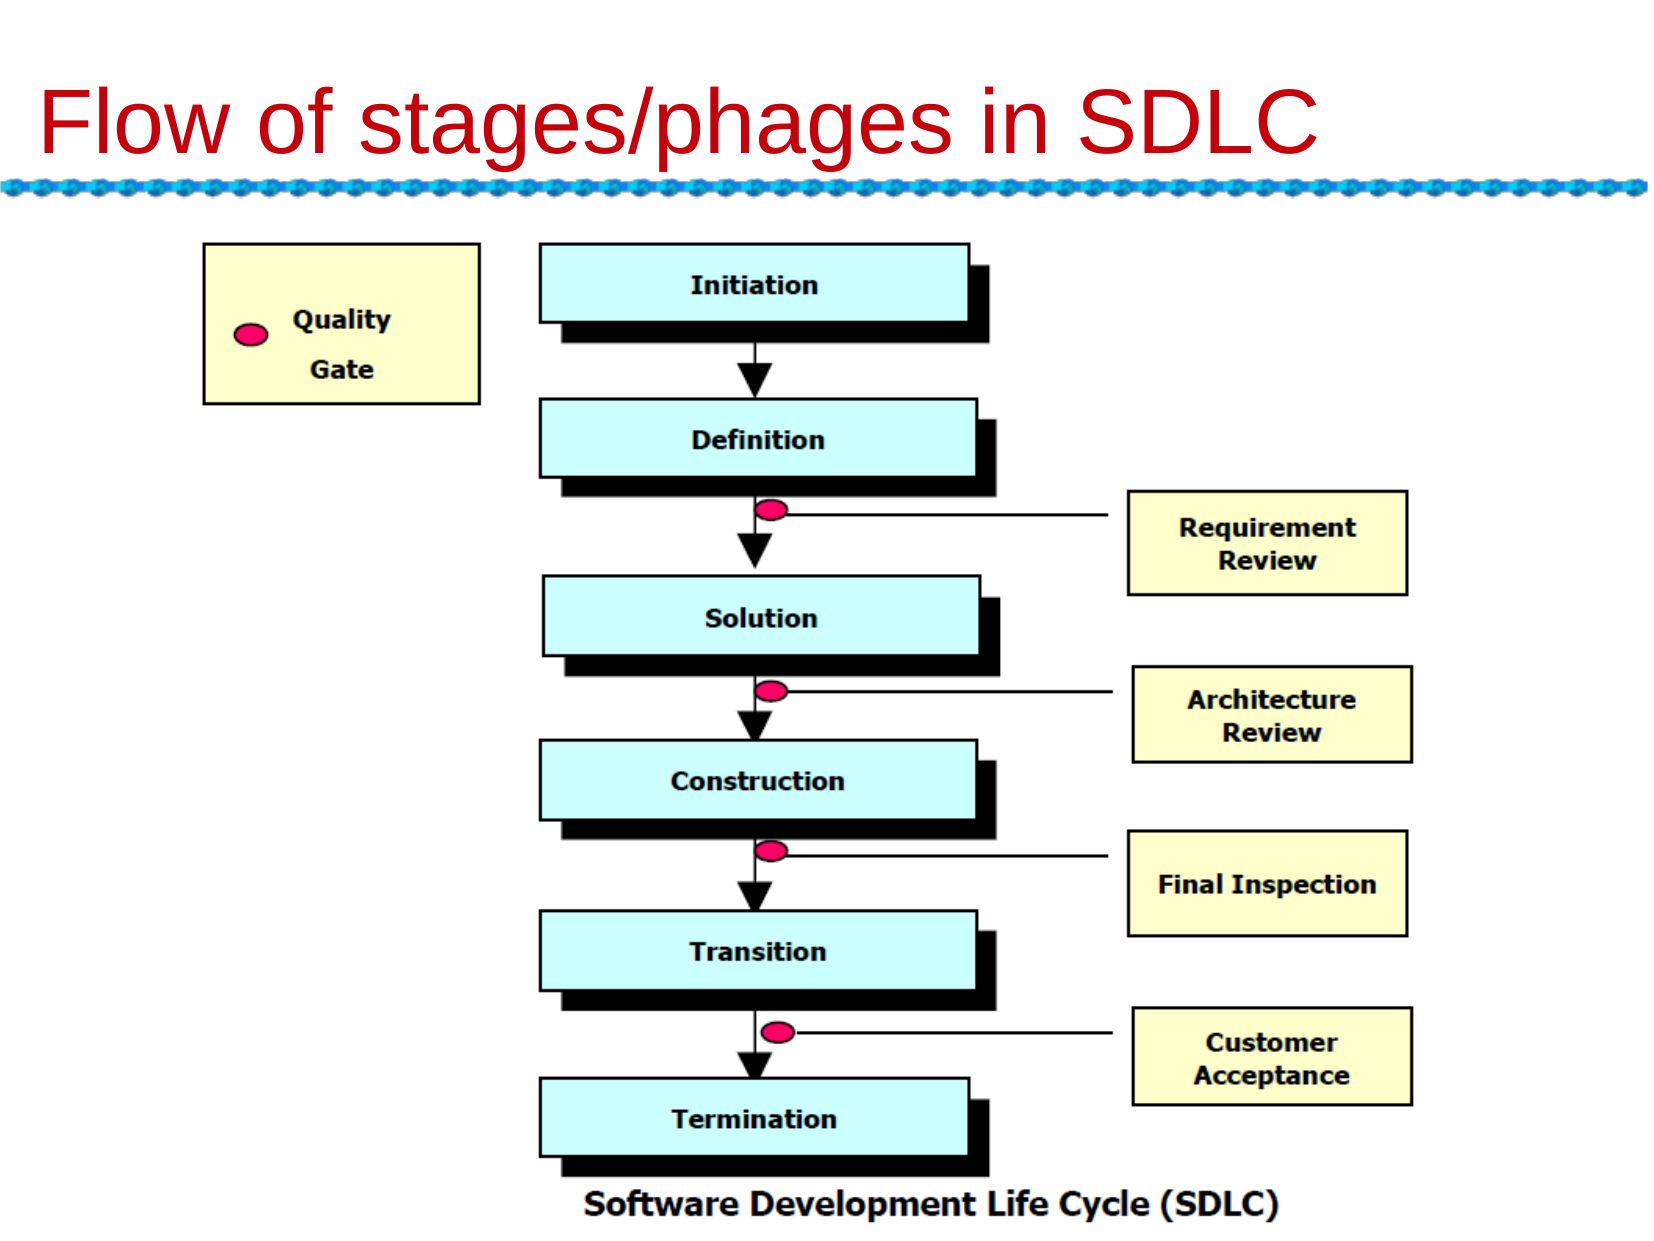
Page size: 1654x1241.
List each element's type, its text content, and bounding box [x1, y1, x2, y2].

title Flow of stages/phages in SDLC [37, 37, 1651, 208]
picture [195, 235, 1426, 1235]
picture [0, 178, 37, 199]
